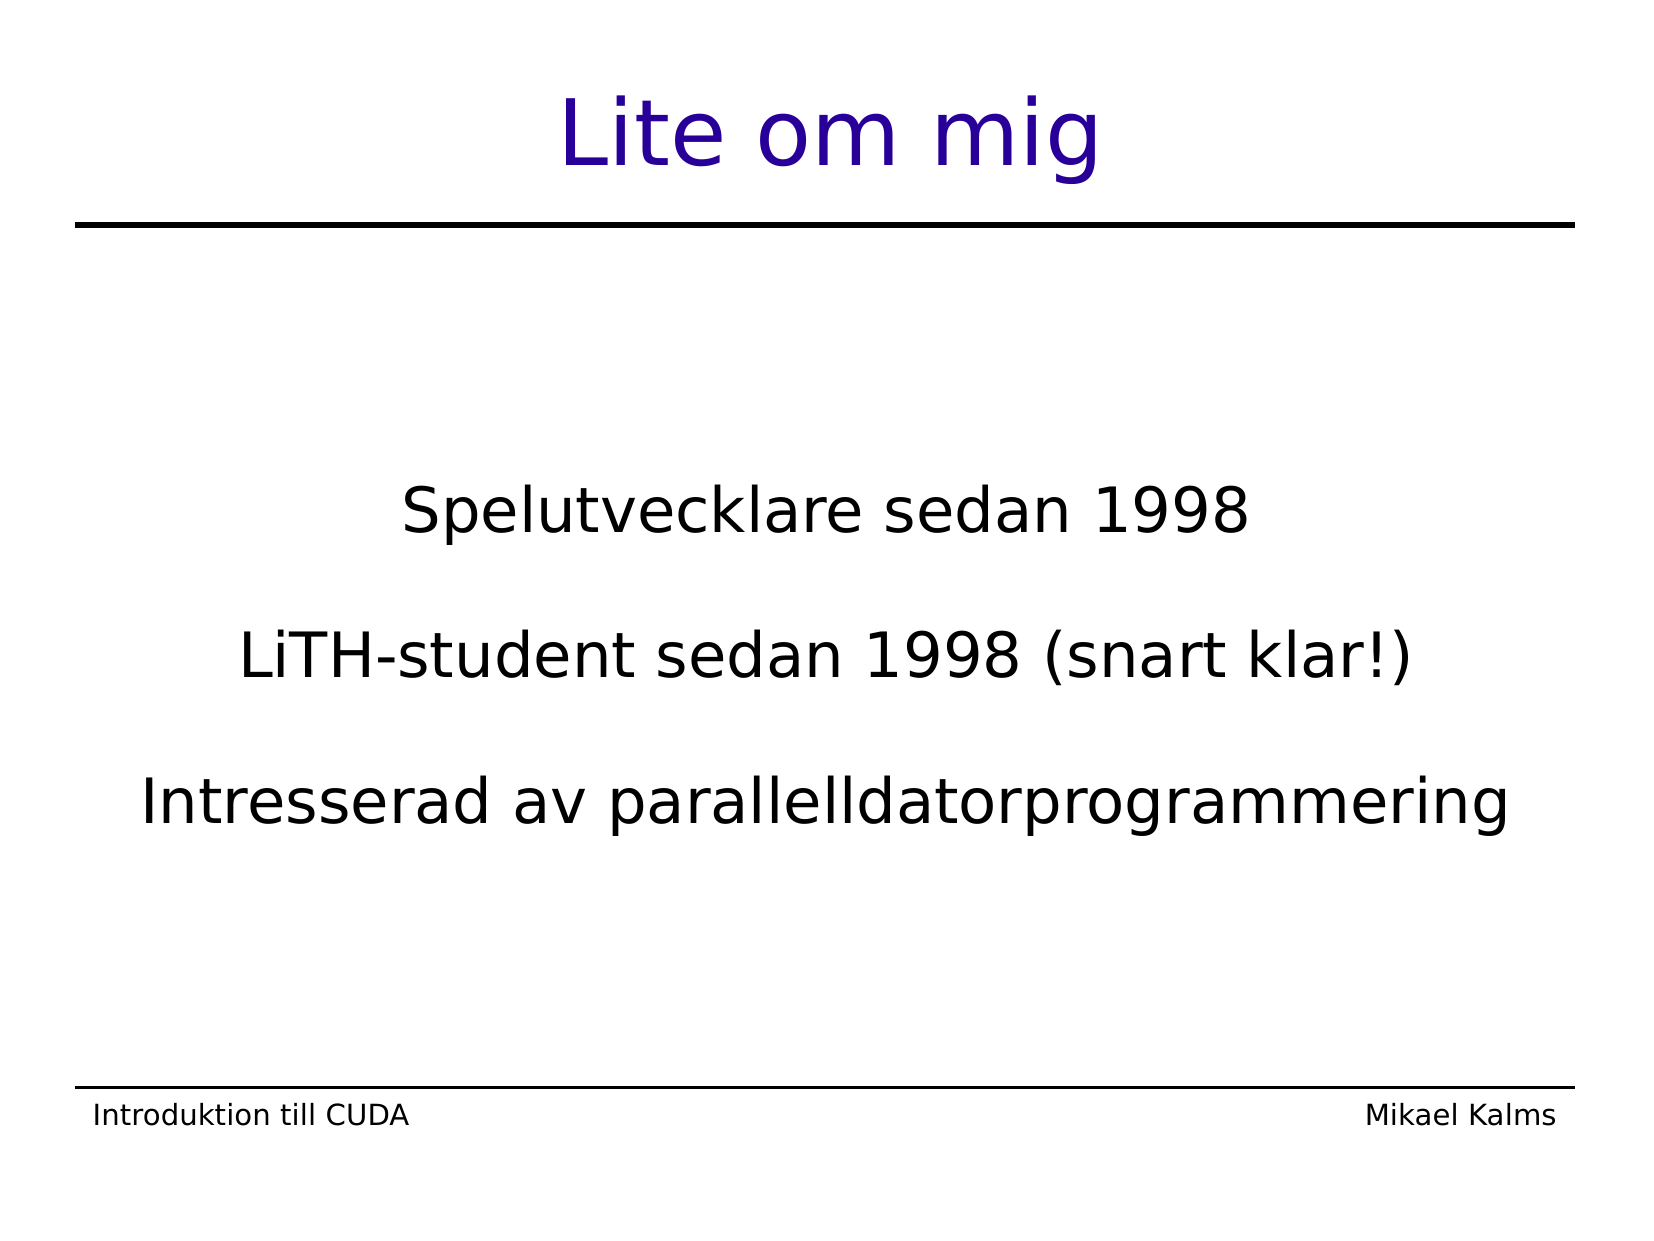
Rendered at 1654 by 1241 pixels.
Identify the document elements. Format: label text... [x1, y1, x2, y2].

text_box Spelutvecklare sedan 1998 LiTH-student sedan 1998 (snart klar!) Intresserad av parallelldatorprogrammering [82, 300, 1571, 1013]
title Lite om mig [86, 37, 1576, 230]
text_box Mikael Kalms [1347, 1087, 1576, 1143]
text_box Introduktion till CUDA [75, 1087, 428, 1143]
